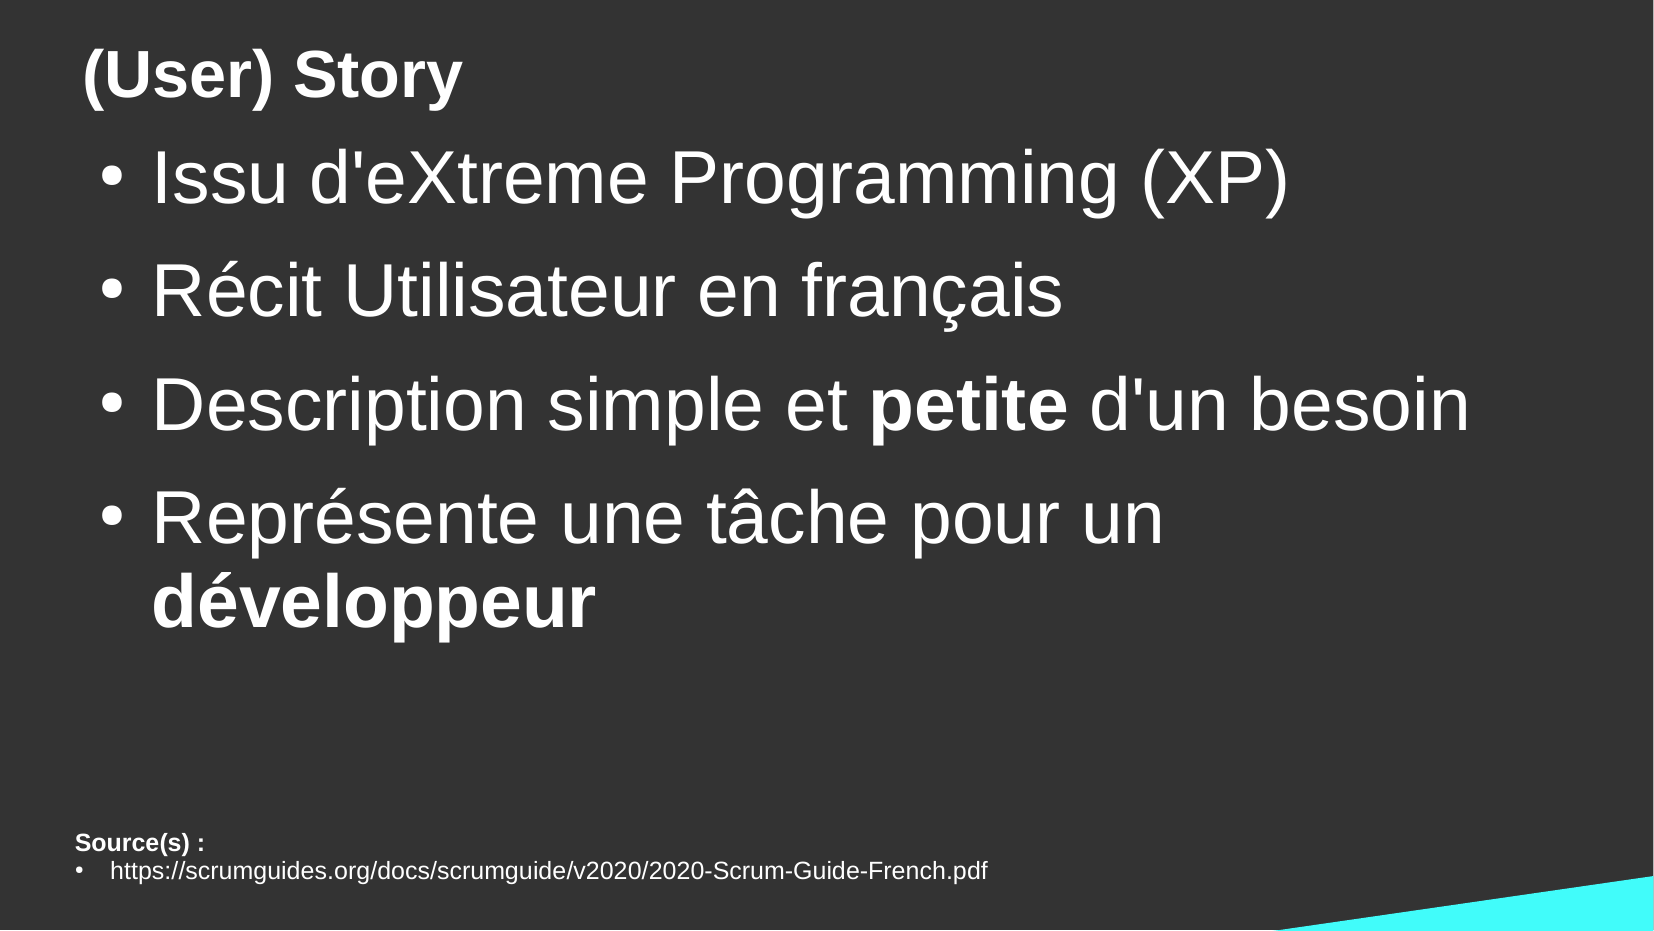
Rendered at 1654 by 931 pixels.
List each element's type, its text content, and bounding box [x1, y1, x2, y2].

text_box [1272, 875, 1654, 931]
text_box Source(s) : https://scrumguides.org/docs/scrumguide/v2020/2020-Scrum-Guide-French.pdf [60, 821, 1546, 921]
title (User) Story [82, 37, 1571, 122]
list Issu d'eXtreme Programming (XP) Récit Utilisateur en français Description simple et petite d'un besoin Représente une tâche pour un développeur [80, 135, 1620, 777]
